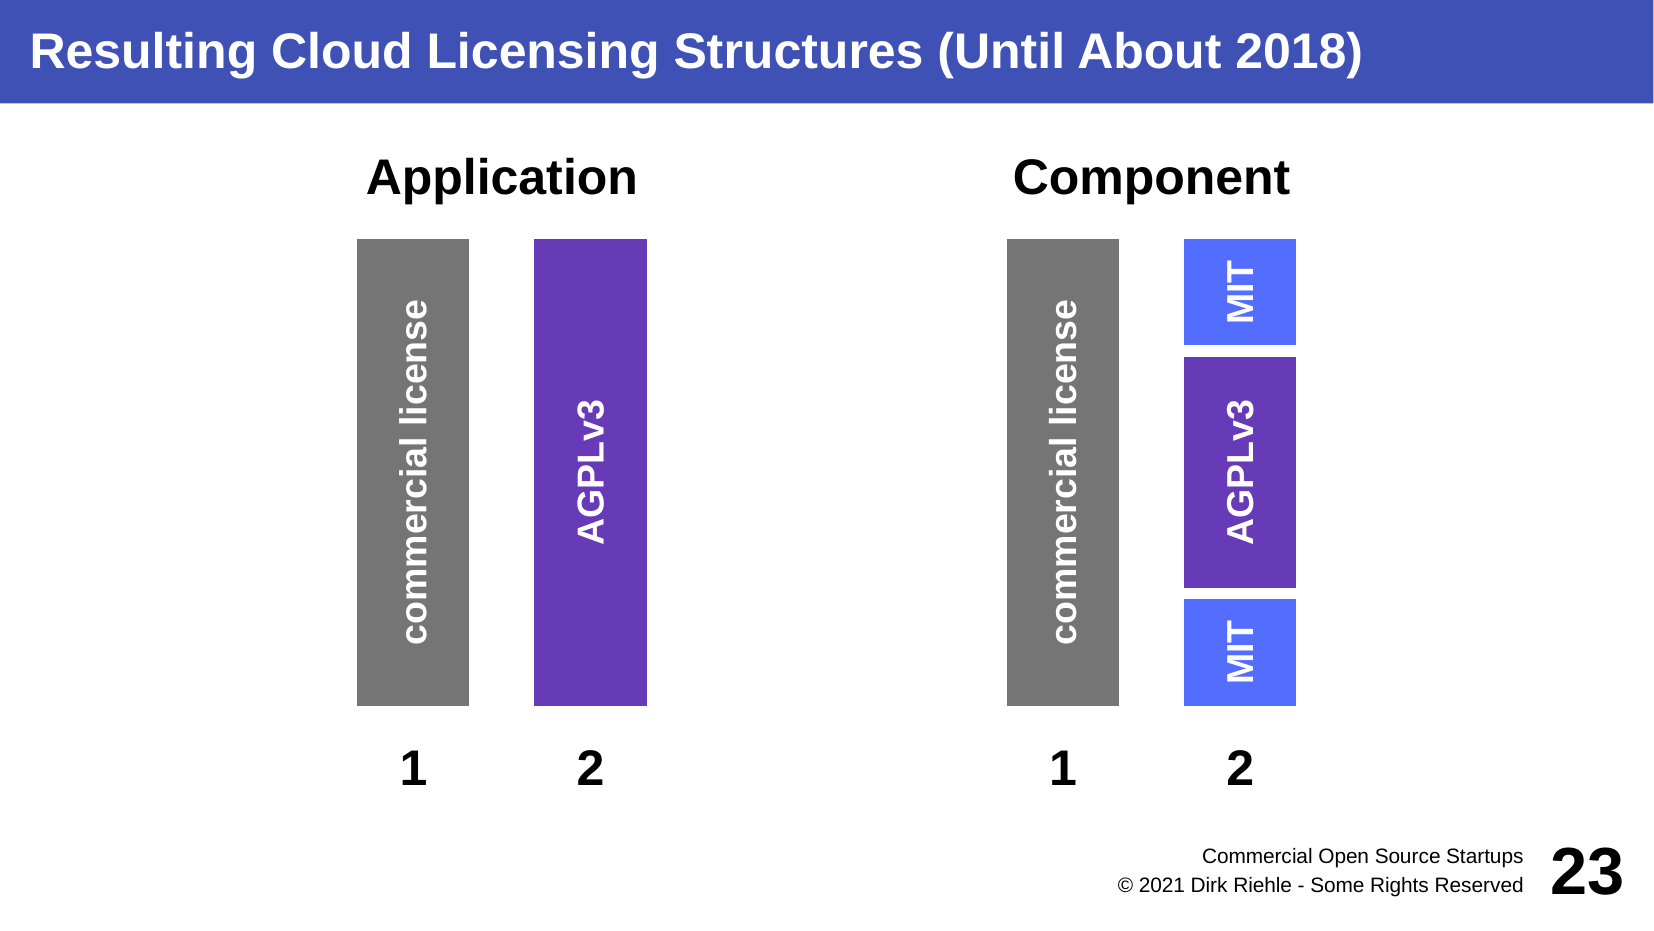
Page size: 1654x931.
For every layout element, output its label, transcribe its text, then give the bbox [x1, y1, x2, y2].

text_box commercial license [354, 237, 473, 708]
text_box MIT [1181, 237, 1300, 349]
text_box MIT [1181, 596, 1300, 708]
title Resulting Cloud Licensing Structures (Until About 2018) [0, 0, 1654, 104]
text_box AGPLv3 [531, 237, 650, 708]
text_box Application [265, 118, 739, 237]
text_box AGPLv3 [1181, 354, 1300, 591]
text_box Component [915, 118, 1388, 237]
text_box 1 [1003, 708, 1123, 827]
text_box 1 [354, 708, 473, 827]
text_box commercial license [1003, 237, 1123, 708]
text_box 2 [1181, 708, 1300, 827]
text_box 2 [531, 708, 650, 827]
